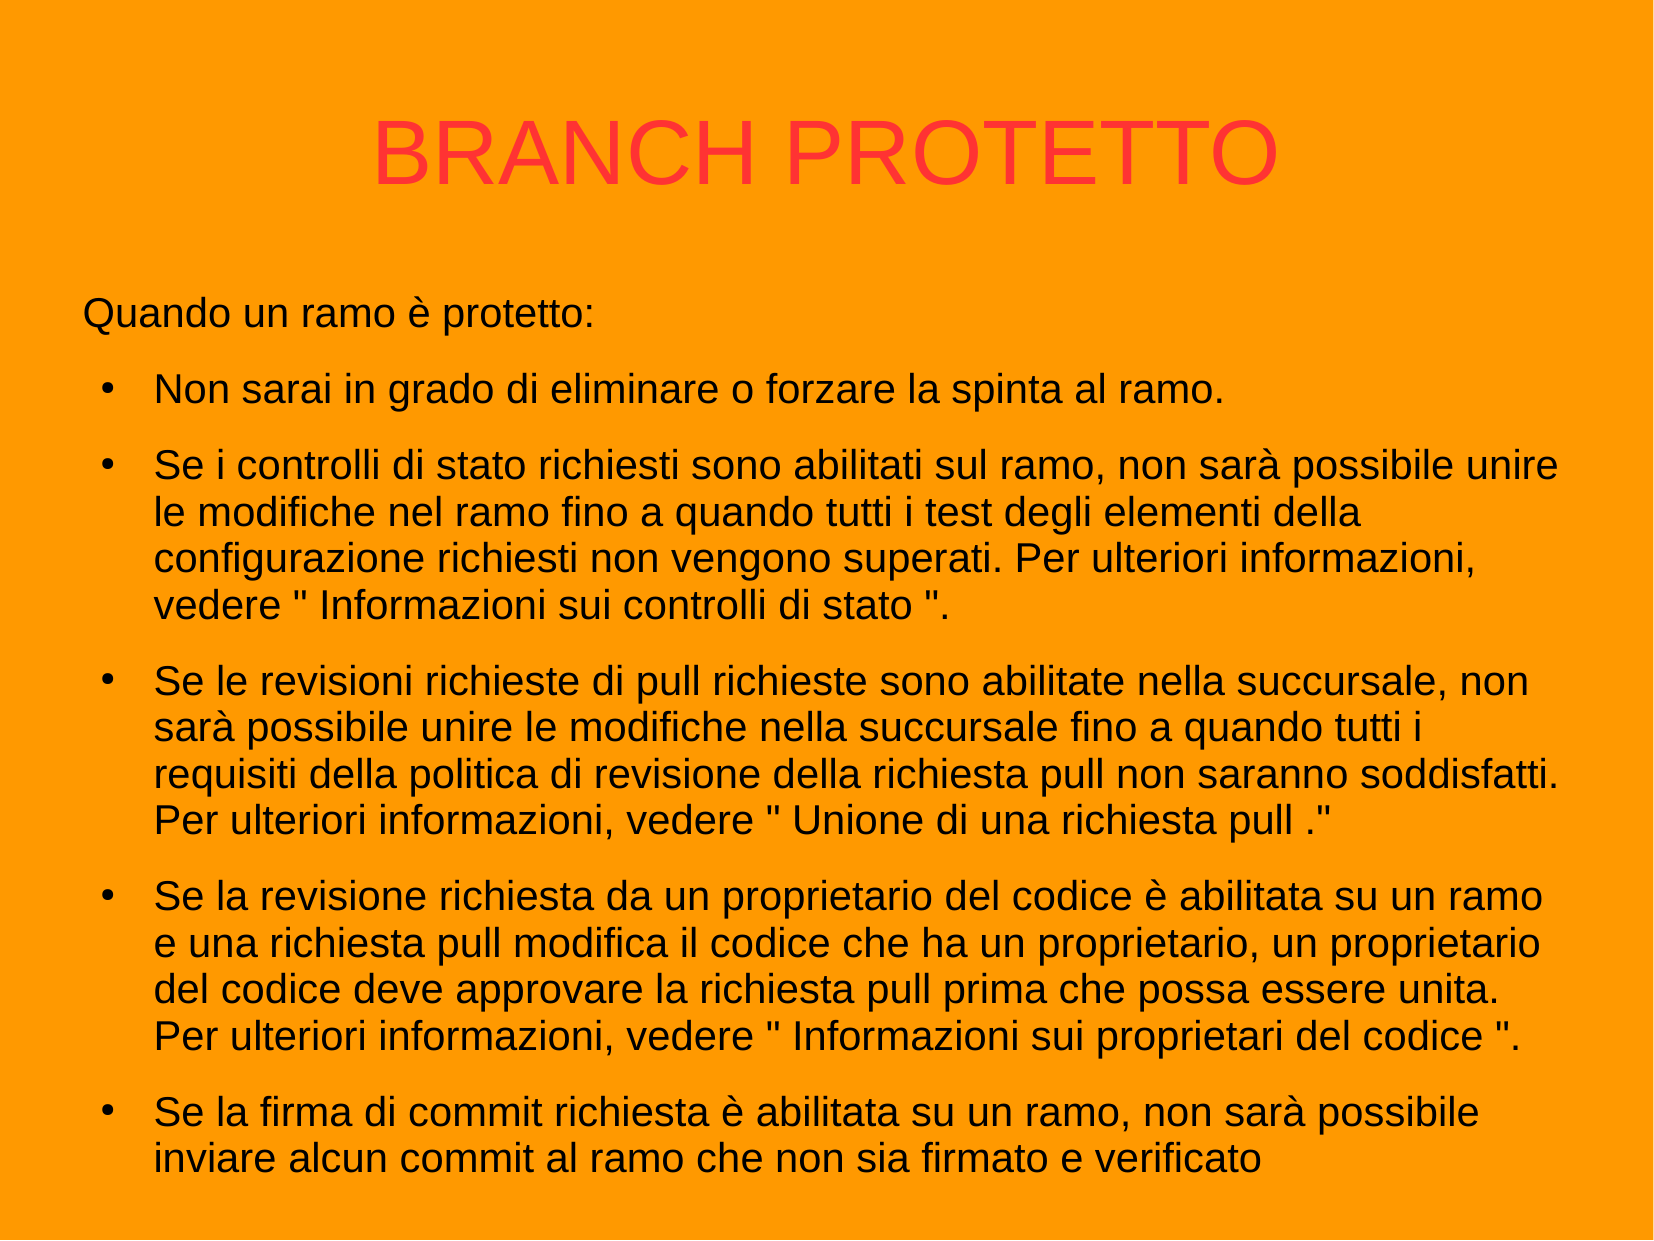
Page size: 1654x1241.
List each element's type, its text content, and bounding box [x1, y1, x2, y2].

title BRANCH PROTETTO [82, 49, 1571, 257]
list Quando un ramo è protetto: Non sarai in grado di eliminare o forzare la spinta al ramo. Se i controlli di stato richiesti sono abilitati sul ramo, non sarà possibile unire le modifiche nel ramo fino a quando tutti i test degli elementi della configurazione richiesti non vengono superati. Per ulteriori informazioni, vedere " Informazioni sui controlli di stato ". Se le revisioni richieste di pull richieste sono abilitate nella succursale, non sarà possibile unire le modifiche nella succursale fino a quando tutti i requisiti della politica di revisione della richiesta pull non saranno soddisfatti. Per ulteriori informazioni, vedere " Unione di una richiesta pull ." Se la revisione richiesta da un proprietario del codice è abilitata su un ramo e una richiesta pull modifica il codice che ha un proprietario, un proprietario del codice deve approvare la richiesta pull prima che possa essere unita. Per ulteriori informazioni, vedere " Informazioni sui proprietari del codice ". Se la firma di commit richiesta è abilitata su un ramo, non sarà possibile inviare alcun commit al ramo che non sia firmato e verificato [82, 290, 1571, 1186]
